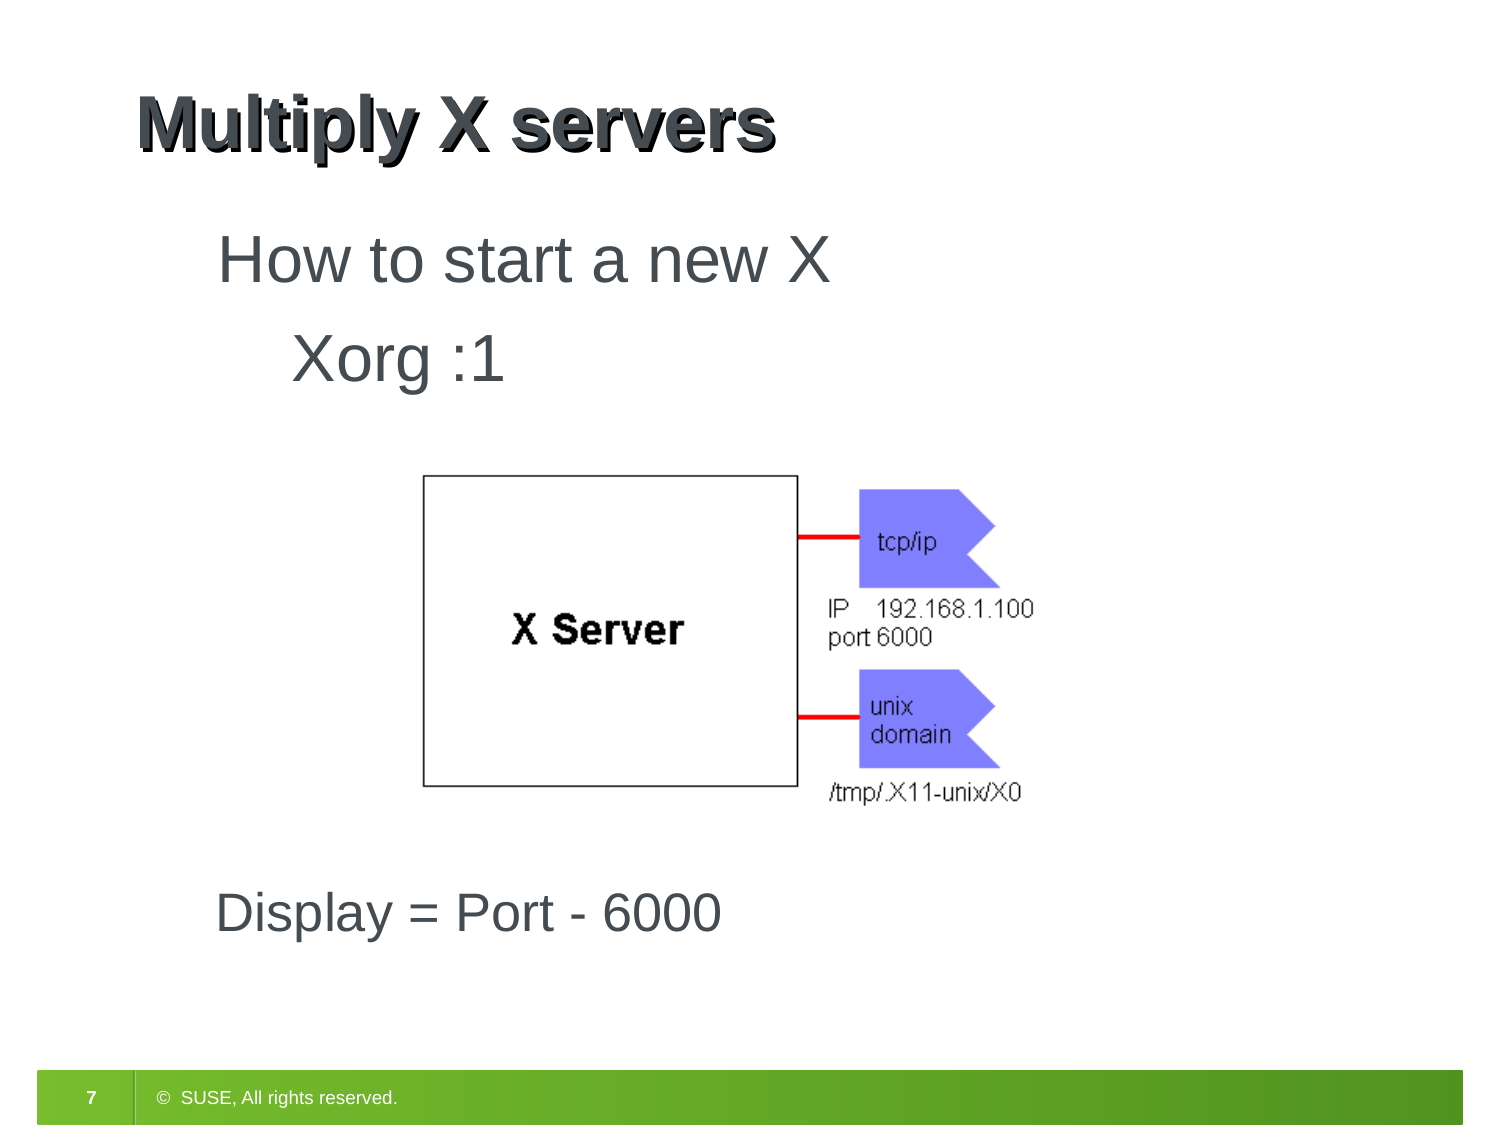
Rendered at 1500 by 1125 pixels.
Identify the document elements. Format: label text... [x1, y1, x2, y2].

picture [356, 441, 1116, 864]
list Display = Port - 6000 [144, 661, 1308, 958]
title Multiply X servers [135, 41, 1372, 204]
list How to start a new X Xorg :1 [147, 221, 1097, 426]
